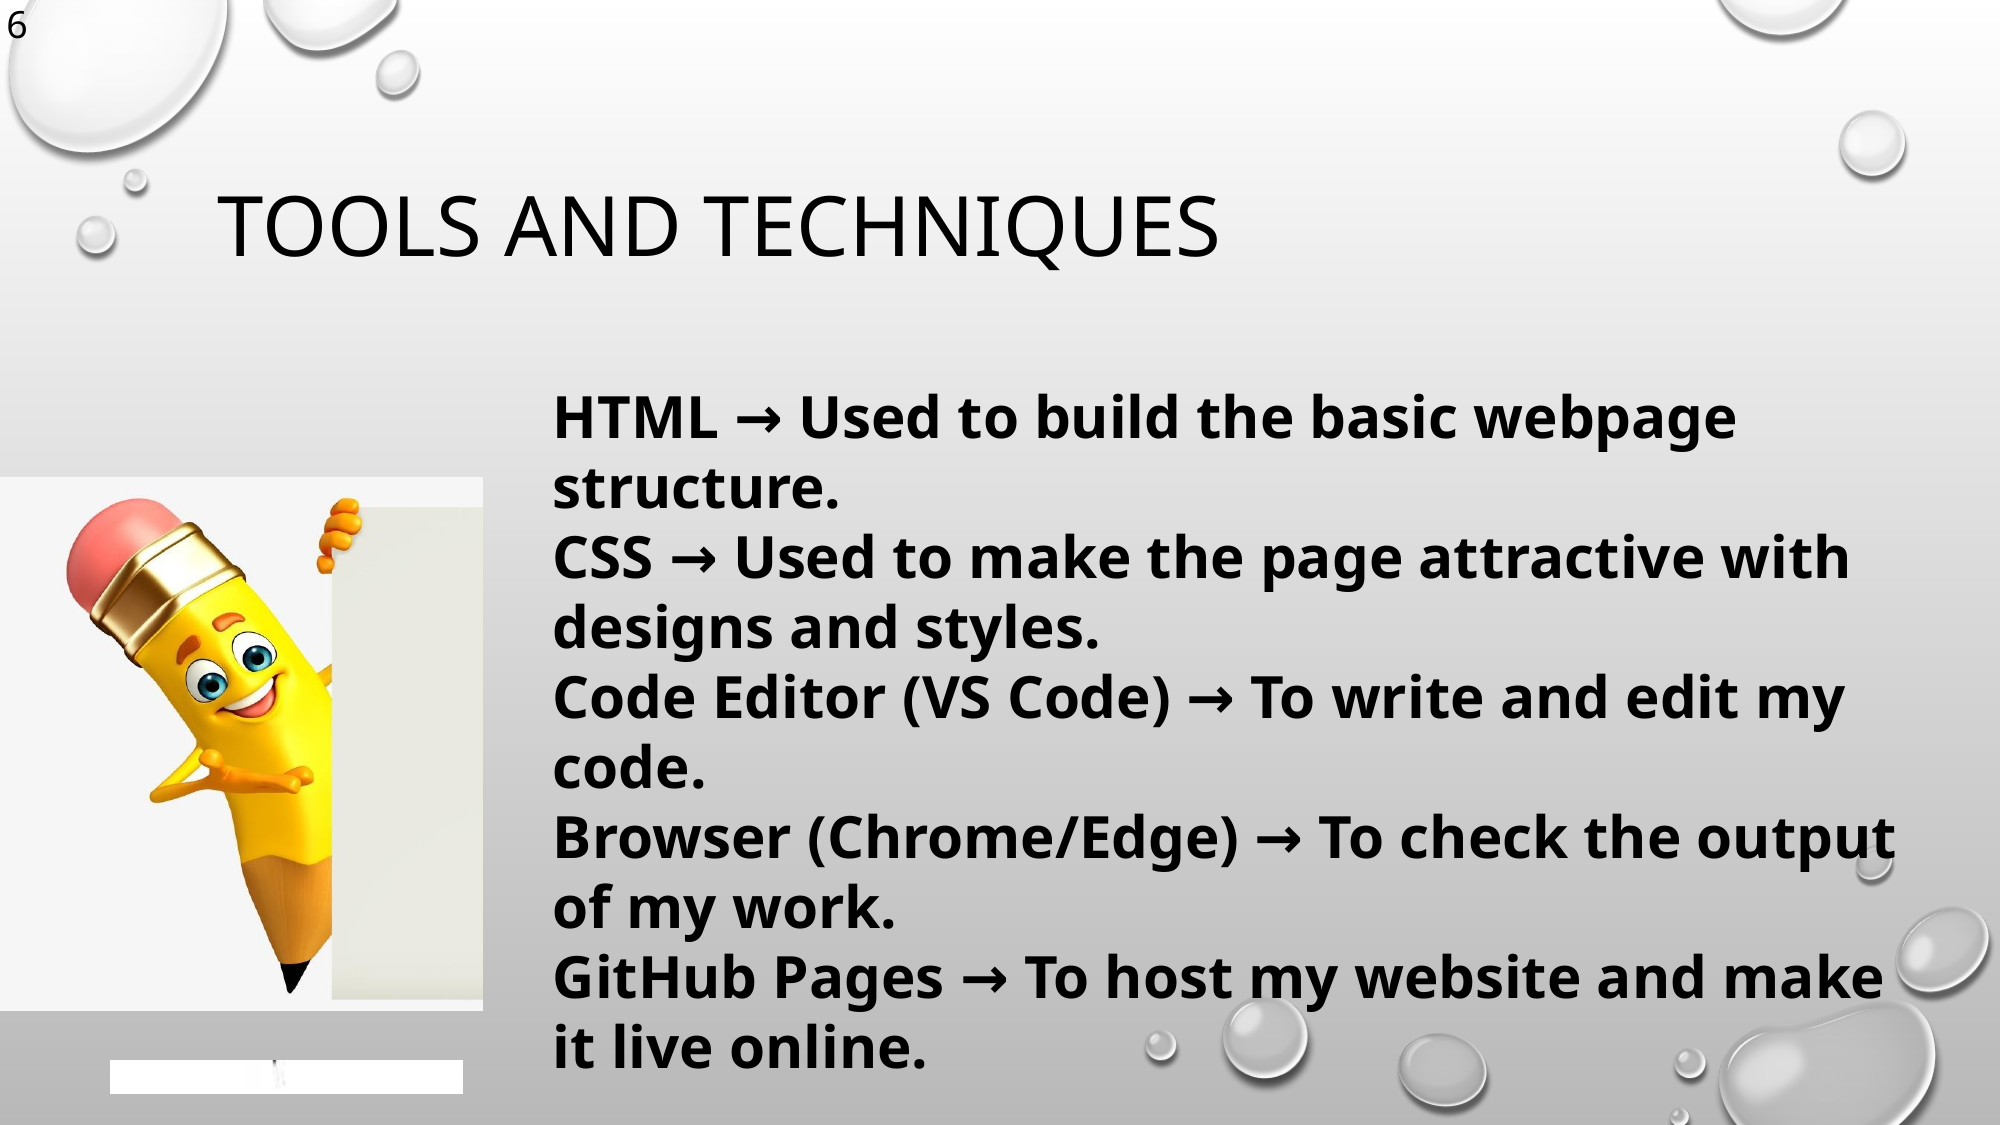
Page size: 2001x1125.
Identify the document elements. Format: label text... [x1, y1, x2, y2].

title TOOLS AND TECHNIQUES [0, 170, 1520, 274]
picture [110, 1060, 463, 1094]
text_box HTML → Used to build the basic webpage structure. CSS → Used to make the page attractive with designs and styles. Code Editor (VS Code) → To write and edit my code. Browser (Chrome/Edge) → To check the output of my work. GitHub Pages → To host my website and make it live online. [537, 303, 1921, 955]
picture [0, 477, 483, 1011]
